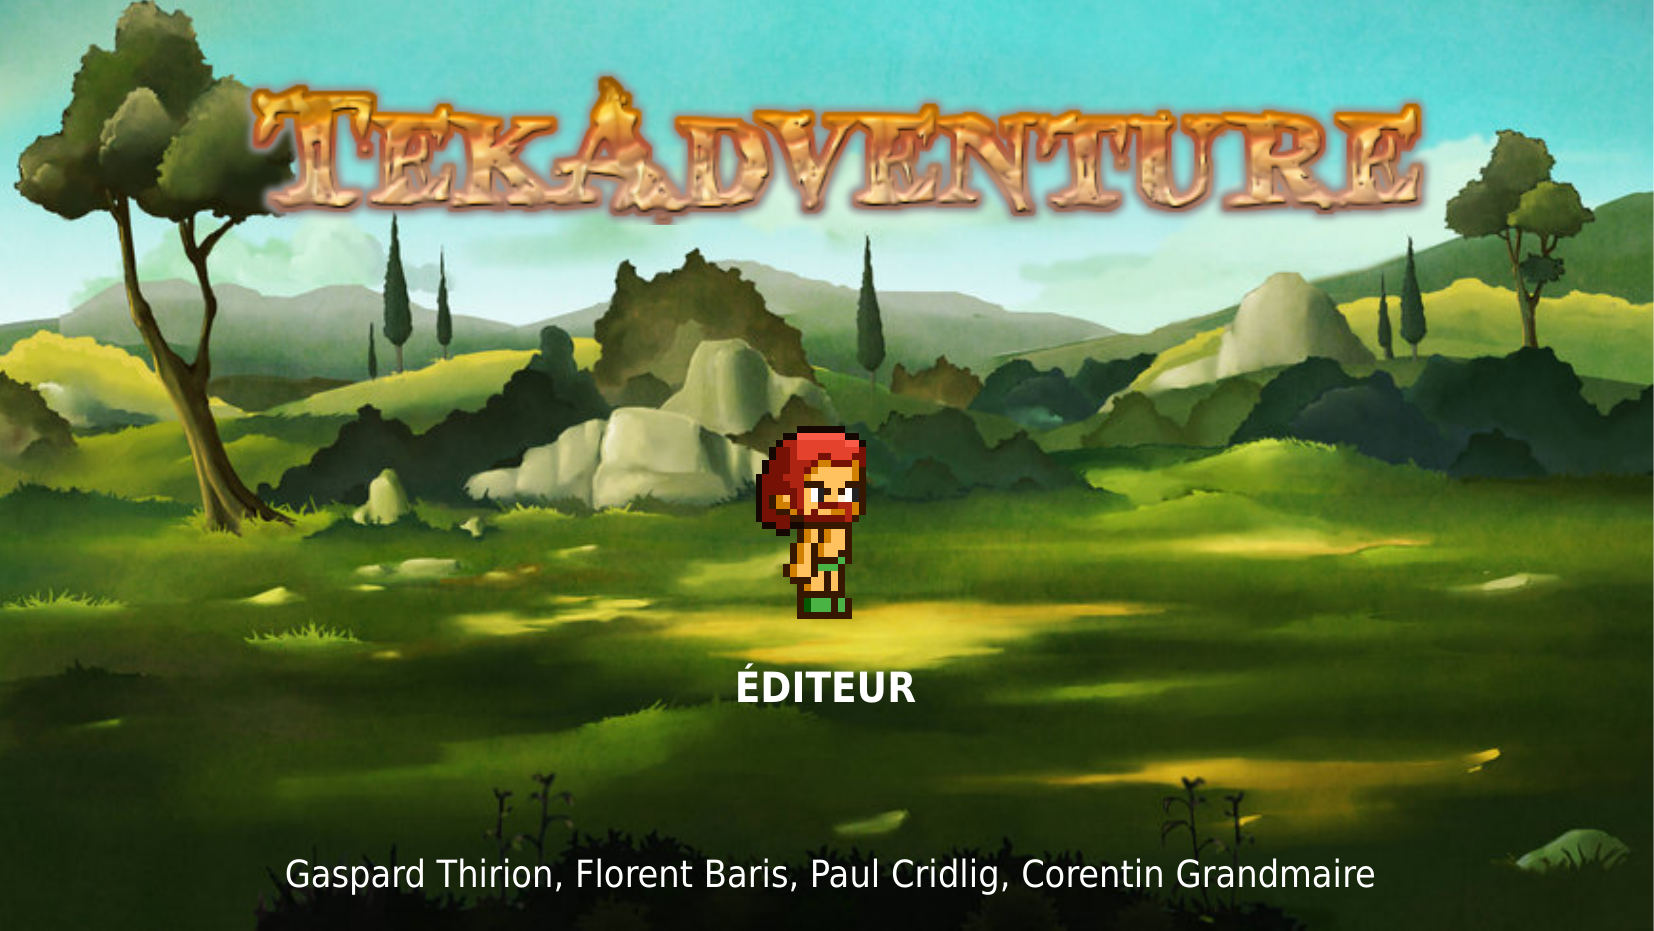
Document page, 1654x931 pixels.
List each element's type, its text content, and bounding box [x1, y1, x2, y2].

text_box ÉDITEUR [720, 656, 932, 721]
text_box Gaspard Thirion, Florent Baris, Paul Cridlig, Corentin Grandmaire [270, 845, 1391, 905]
picture [0, 0, 1654, 931]
